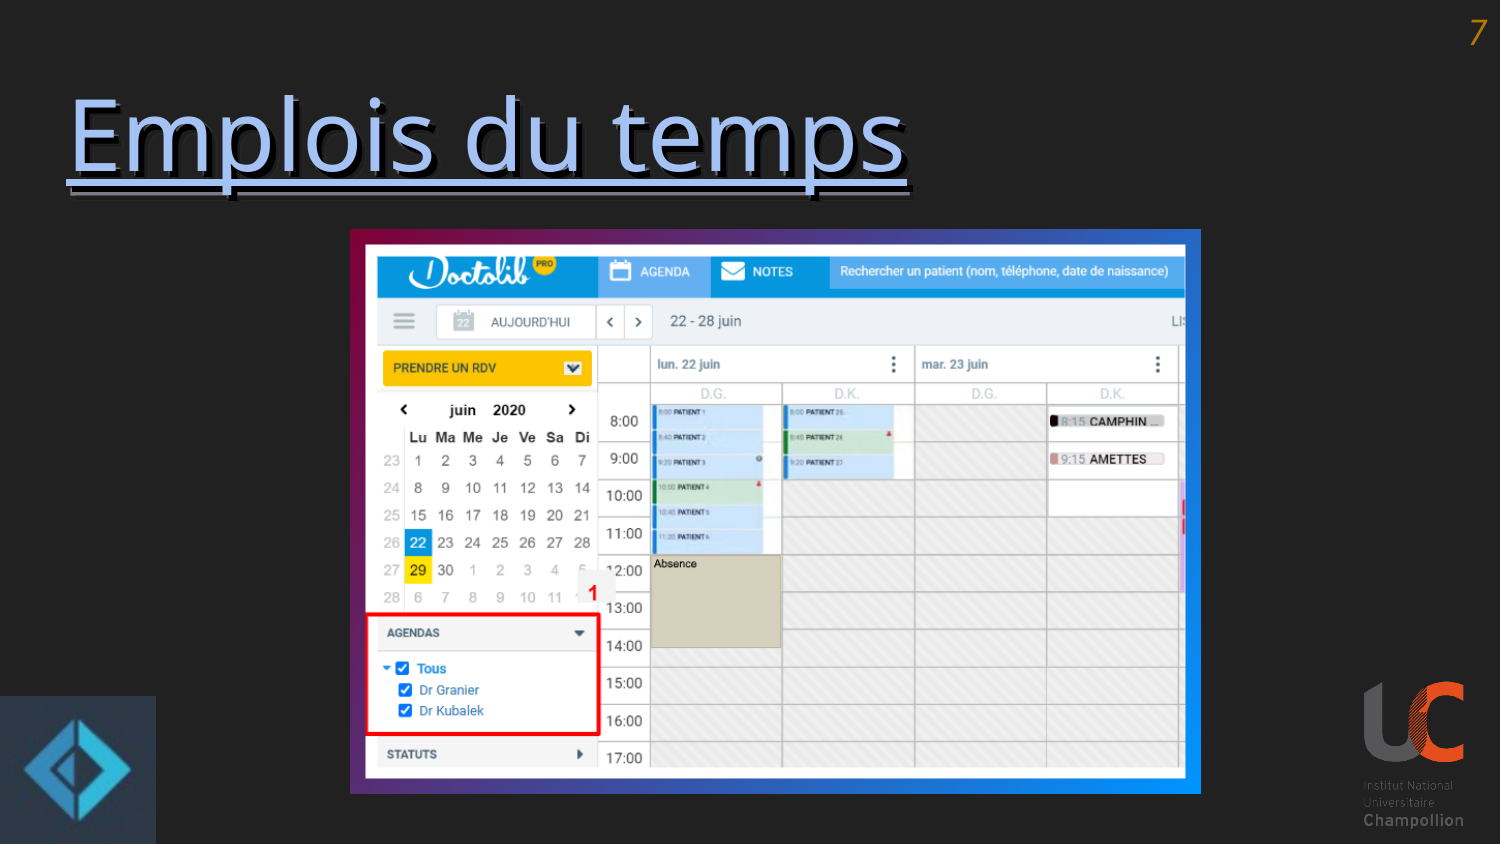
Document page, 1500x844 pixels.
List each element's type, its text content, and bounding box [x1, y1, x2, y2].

picture [350, 230, 1201, 794]
picture [0, 696, 156, 844]
text_box <number> [1452, 0, 1500, 71]
title Emplois du temps [51, 49, 1500, 230]
picture [1345, 663, 1482, 844]
